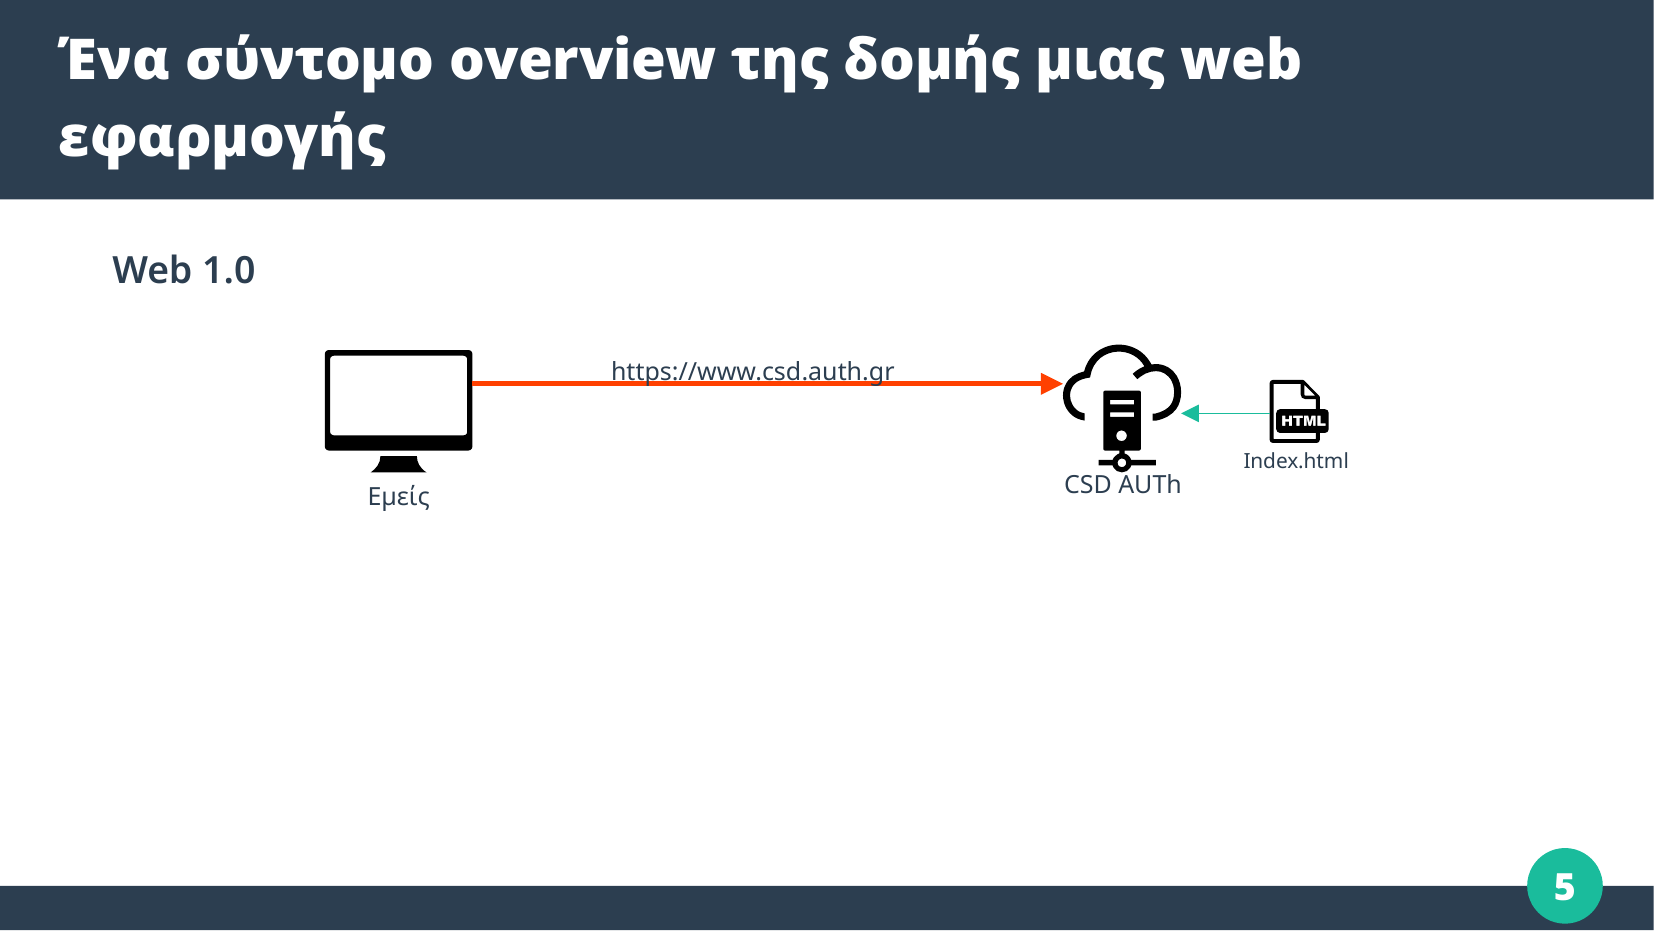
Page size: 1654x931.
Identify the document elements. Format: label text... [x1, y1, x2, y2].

picture [1062, 344, 1182, 437]
text_box Εμείς [147, 472, 650, 519]
text_box CSD AUTh [872, 460, 1375, 508]
text_box https://www.csd.auth.gr [501, 347, 1004, 394]
picture [324, 350, 473, 472]
list Web 1.0 [59, 243, 1595, 296]
picture [1269, 379, 1329, 437]
text_box Index.html [1045, 437, 1548, 484]
title Ένα σύντομο overview της δομής μιας web εφαρμογής [59, 37, 1595, 156]
